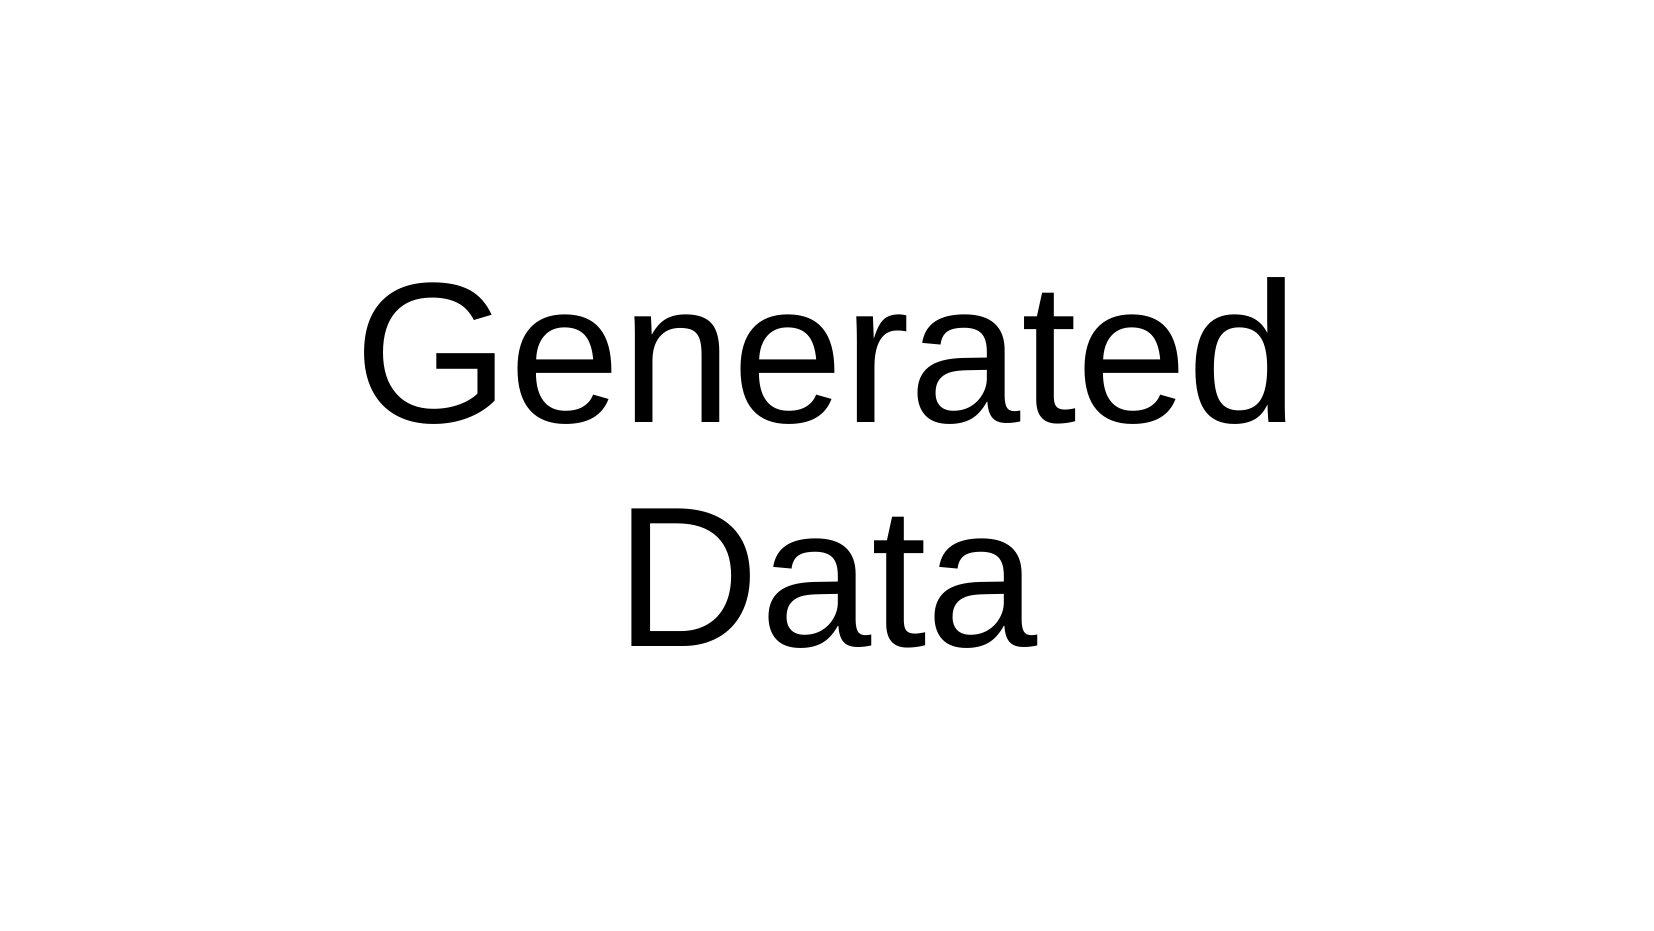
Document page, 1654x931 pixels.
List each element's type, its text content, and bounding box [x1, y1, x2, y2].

title Generated Data [73, 41, 1581, 890]
